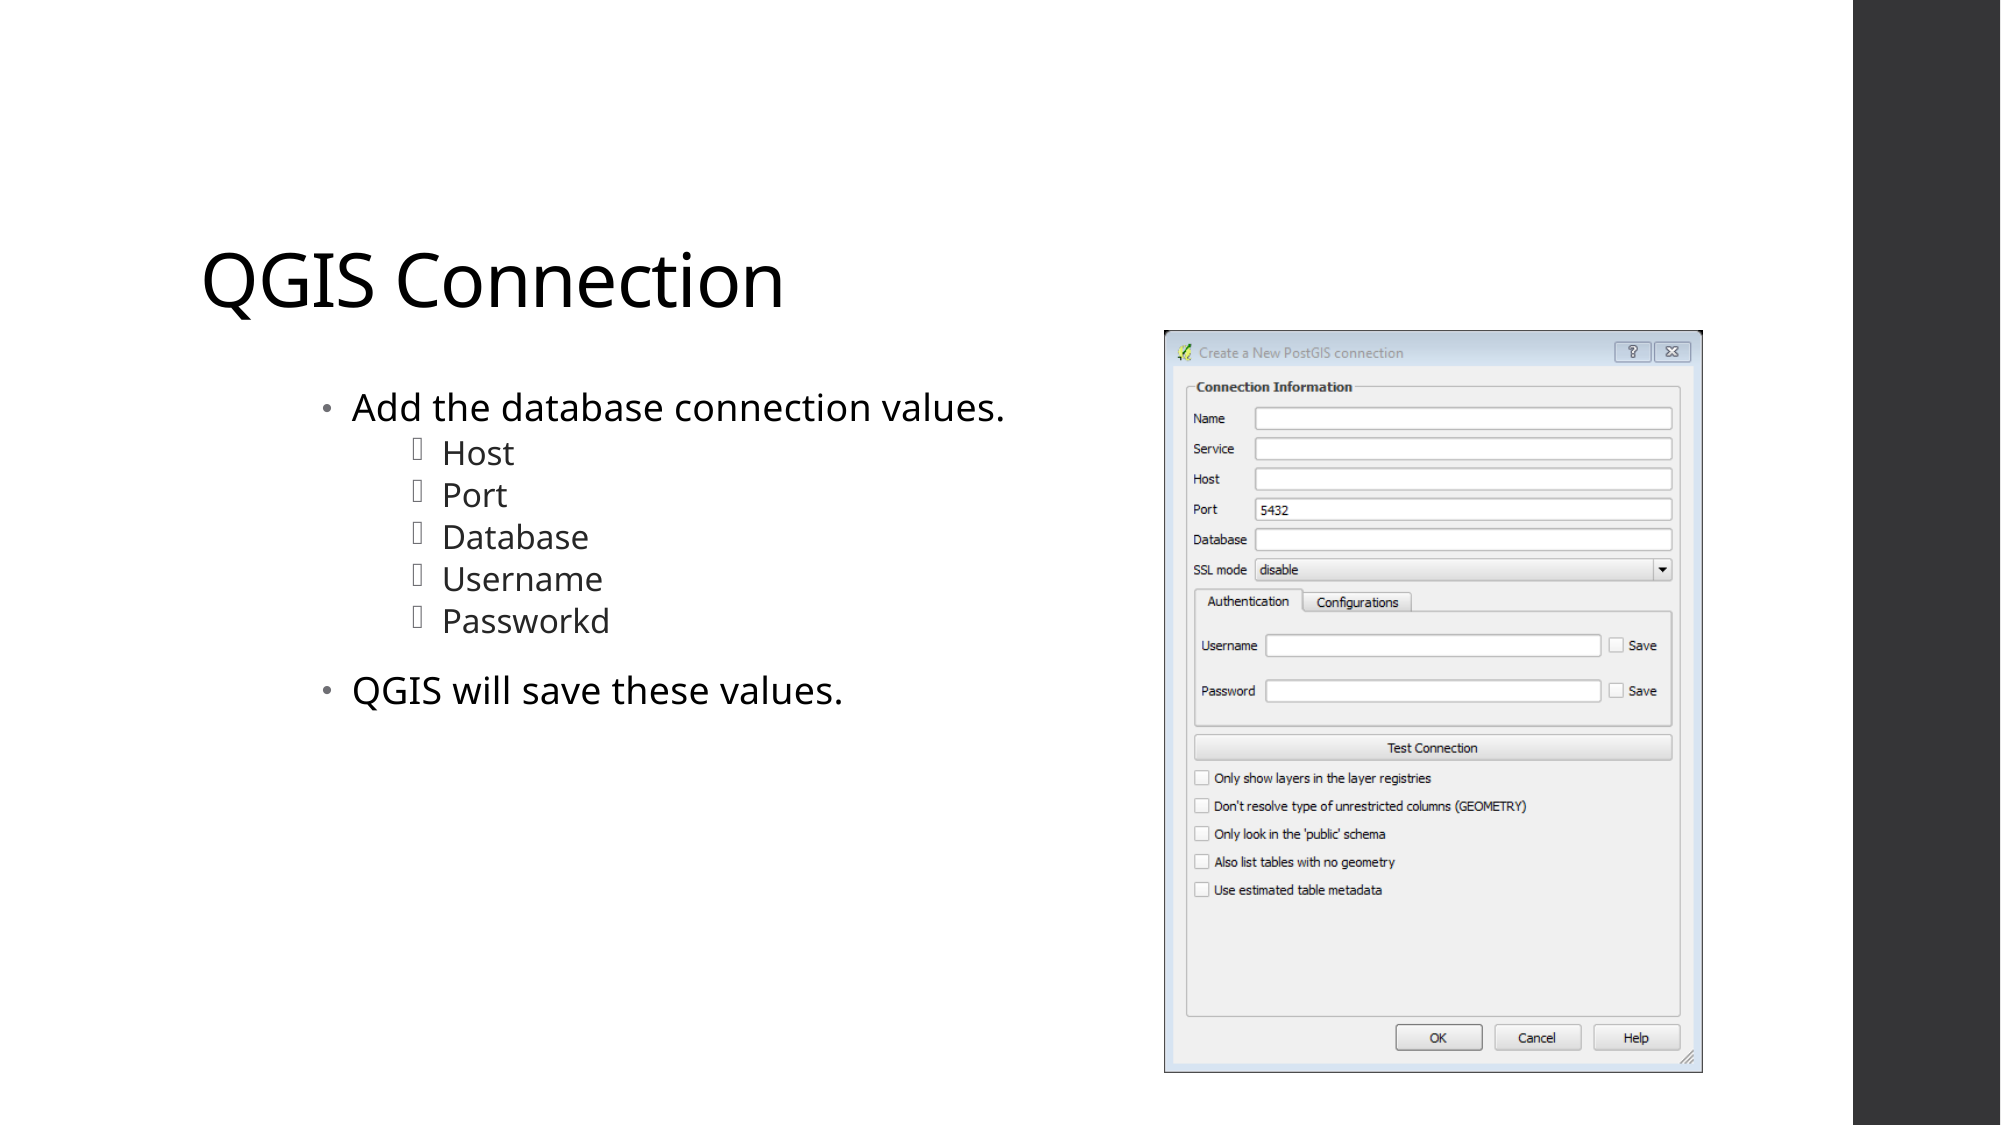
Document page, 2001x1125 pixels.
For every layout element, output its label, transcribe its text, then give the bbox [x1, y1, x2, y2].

picture [1164, 330, 1703, 1074]
list Add the database connection values. Host Port Database Username Passworkd QGIS will save these values. [306, 380, 1110, 893]
title QGIS Connection [185, 157, 965, 331]
